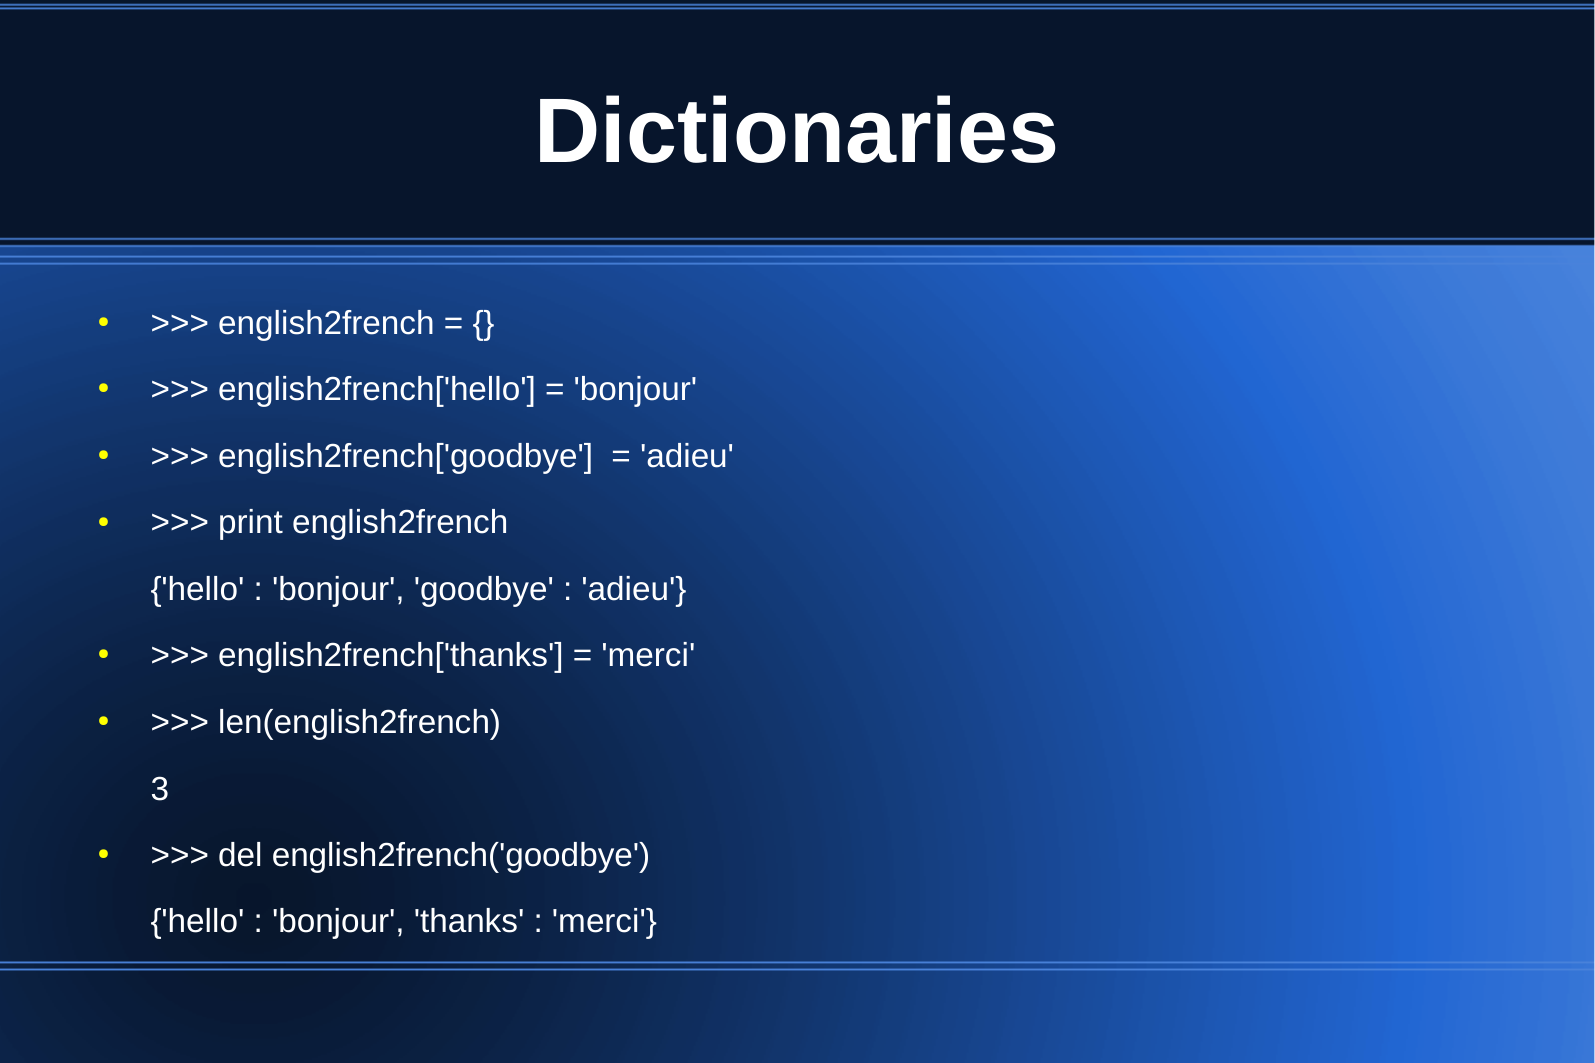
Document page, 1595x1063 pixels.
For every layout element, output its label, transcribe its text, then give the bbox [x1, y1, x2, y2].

title Dictionaries [79, 49, 1515, 213]
list >>> english2french = {} >>> english2french['hello'] = 'bonjour' >>> english2french['goodbye'] = 'adieu' >>> print english2french {'hello' : 'bonjour', 'goodbye' : 'adieu'} >>> english2french['thanks'] = 'merci' >>> len(english2french) 3 >>> del english2french('goodbye') {'hello' : 'bonjour', 'thanks' : 'merci'} [79, 304, 1515, 943]
picture [0, 0, 1595, 1063]
